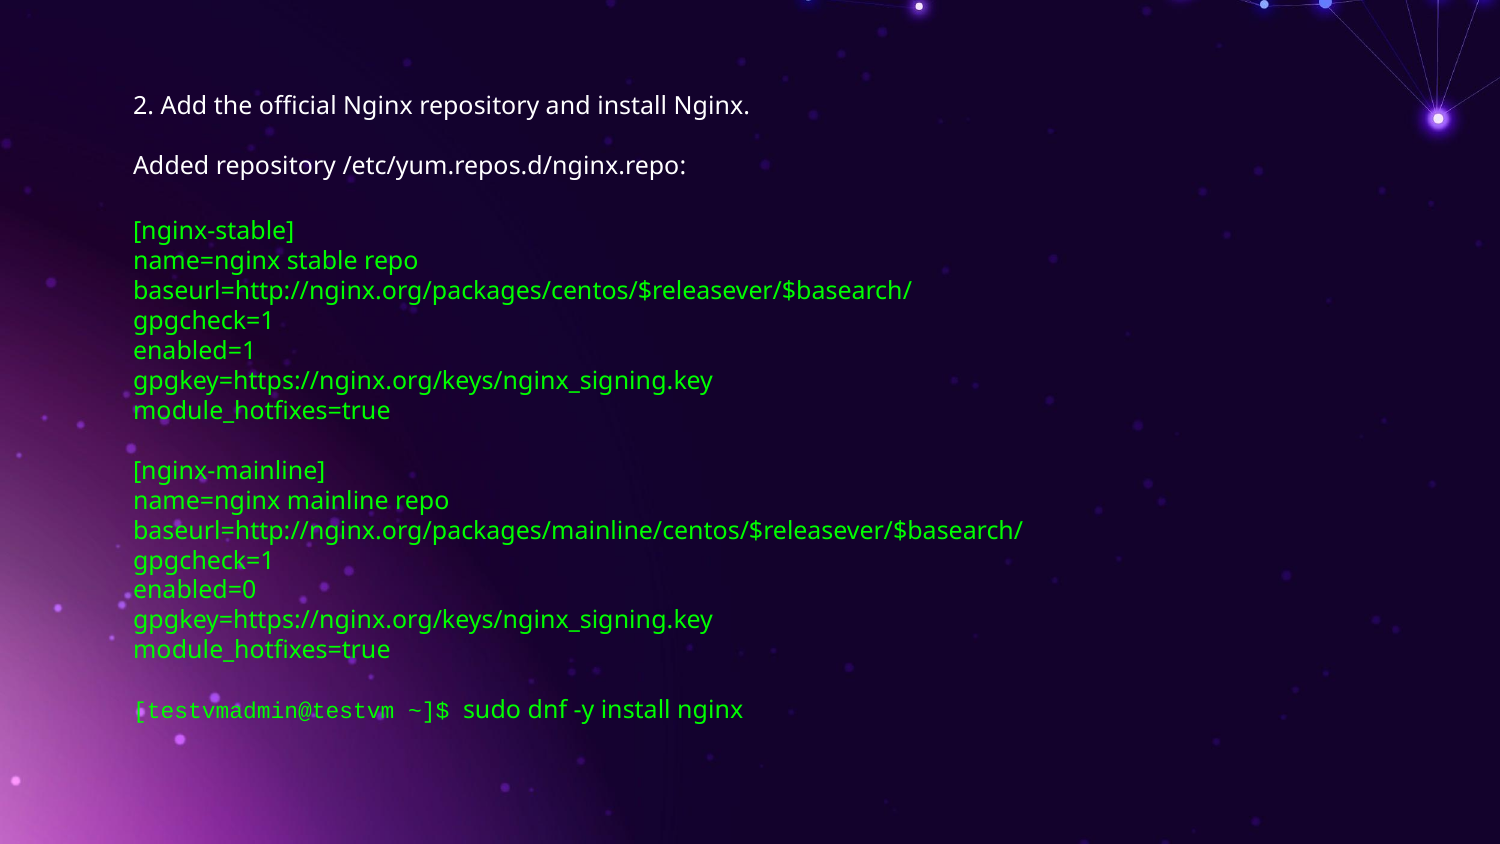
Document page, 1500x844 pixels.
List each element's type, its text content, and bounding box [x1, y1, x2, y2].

picture [0, 0, 1500, 844]
list 2. Add the official Nginx repository and install Nginx. Added repository /etc/yum.repos.d/nginx.repo: [nginx-stable] name=nginx stable repo baseurl=http://nginx.org/packages/centos/$releasever/$basearch/ gpgcheck=1 enabled=1 gpgkey=https://nginx.org/keys/nginx_signing.key module_hotfixes=true [nginx-mainline] name=nginx mainline repo baseurl=http://nginx.org/packages/mainline/centos/$releasever/$basearch/ gpgcheck=1 enabled=0 gpgkey=https://nginx.org/keys/nginx_signing.key module_hotfixes=true [testvmadmin@testvm ~]$ sudo dnf -y install nginx [118, 75, 1382, 788]
